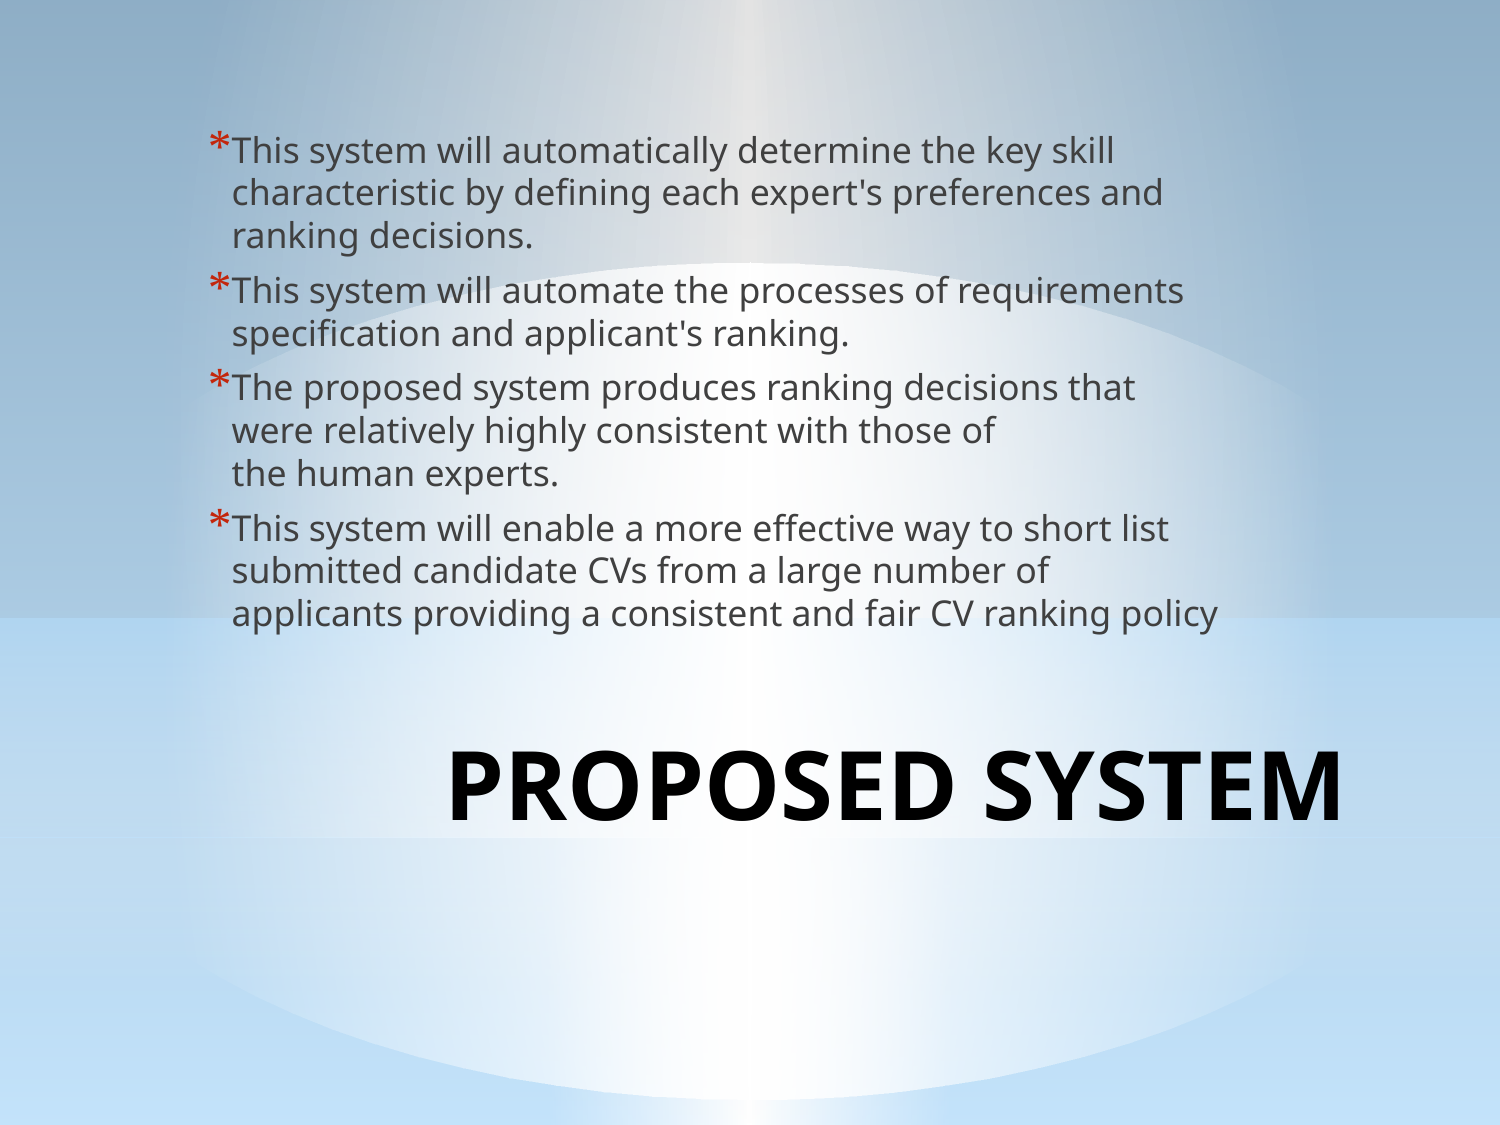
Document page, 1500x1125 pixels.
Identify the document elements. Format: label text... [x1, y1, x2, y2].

title PROPOSED SYSTEM [294, 717, 1363, 905]
list This system will automatically determine the key skill characteristic by defining each expert's preferences and ranking decisions. This system will automate the processes of requirements specification and applicant's ranking. The proposed system produces ranking decisions that were relatively highly consistent with those of the human experts. This system will enable a more effective way to short list submitted candidate CVs from a large number of applicants providing a consistent and fair CV ranking policy [187, 120, 1238, 690]
